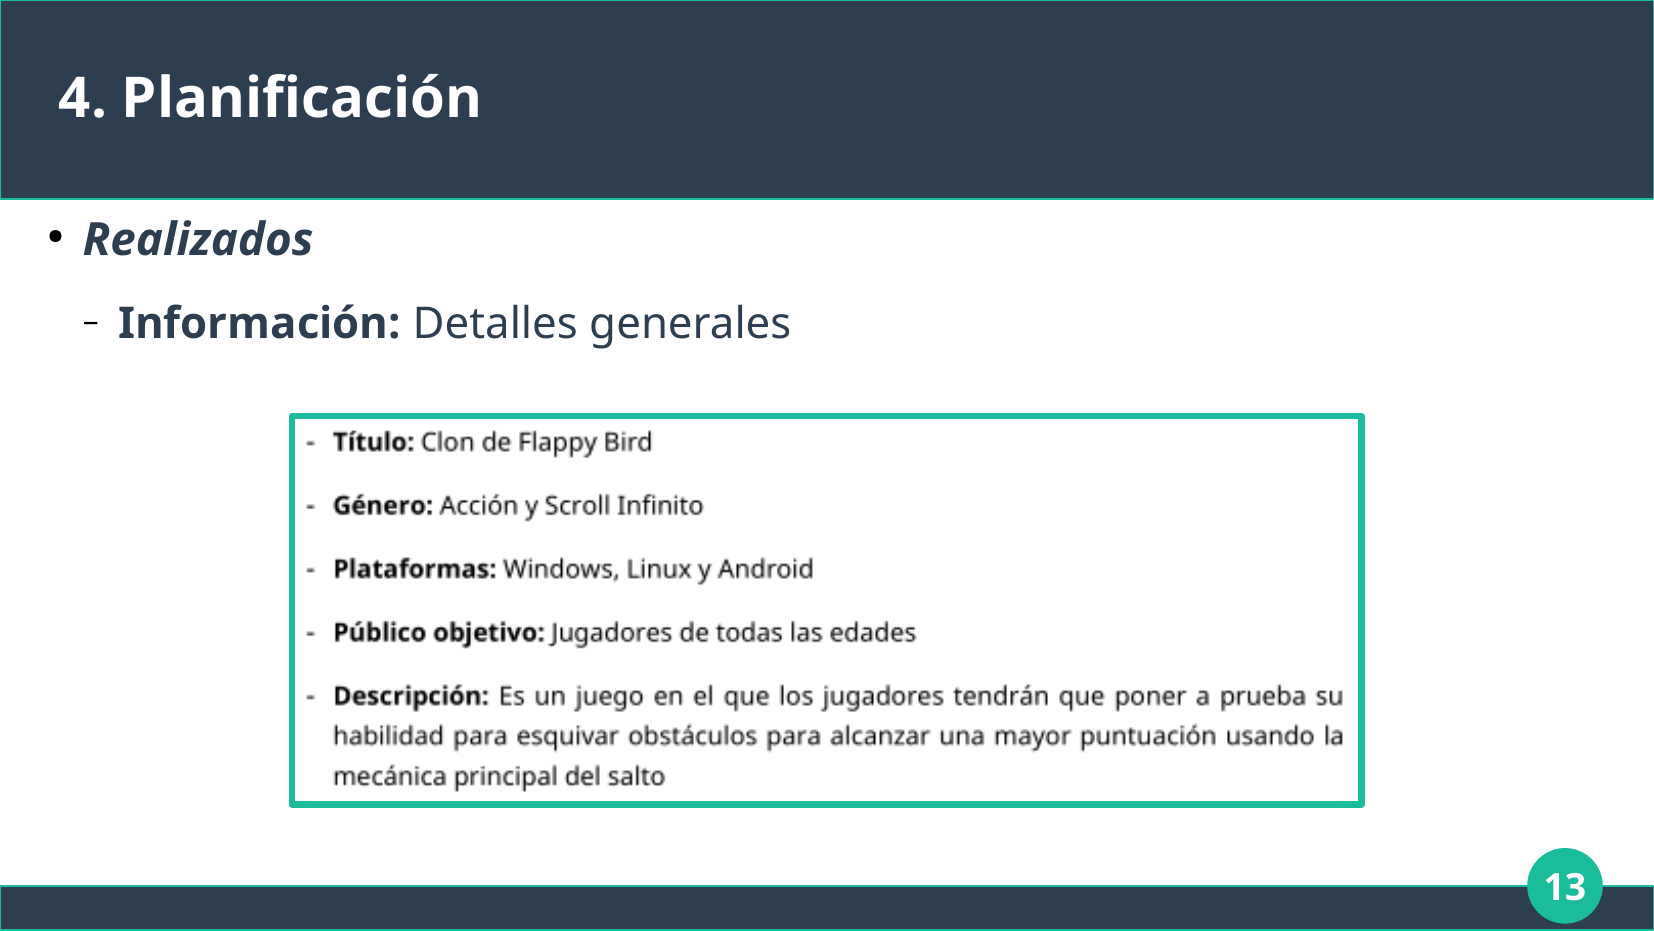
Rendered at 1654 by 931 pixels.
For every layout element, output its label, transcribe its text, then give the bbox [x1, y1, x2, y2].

text_box Realizados Información: Detalles generales [47, 206, 1613, 827]
title 4. Planificación [59, 37, 1595, 155]
picture [295, 419, 1359, 802]
